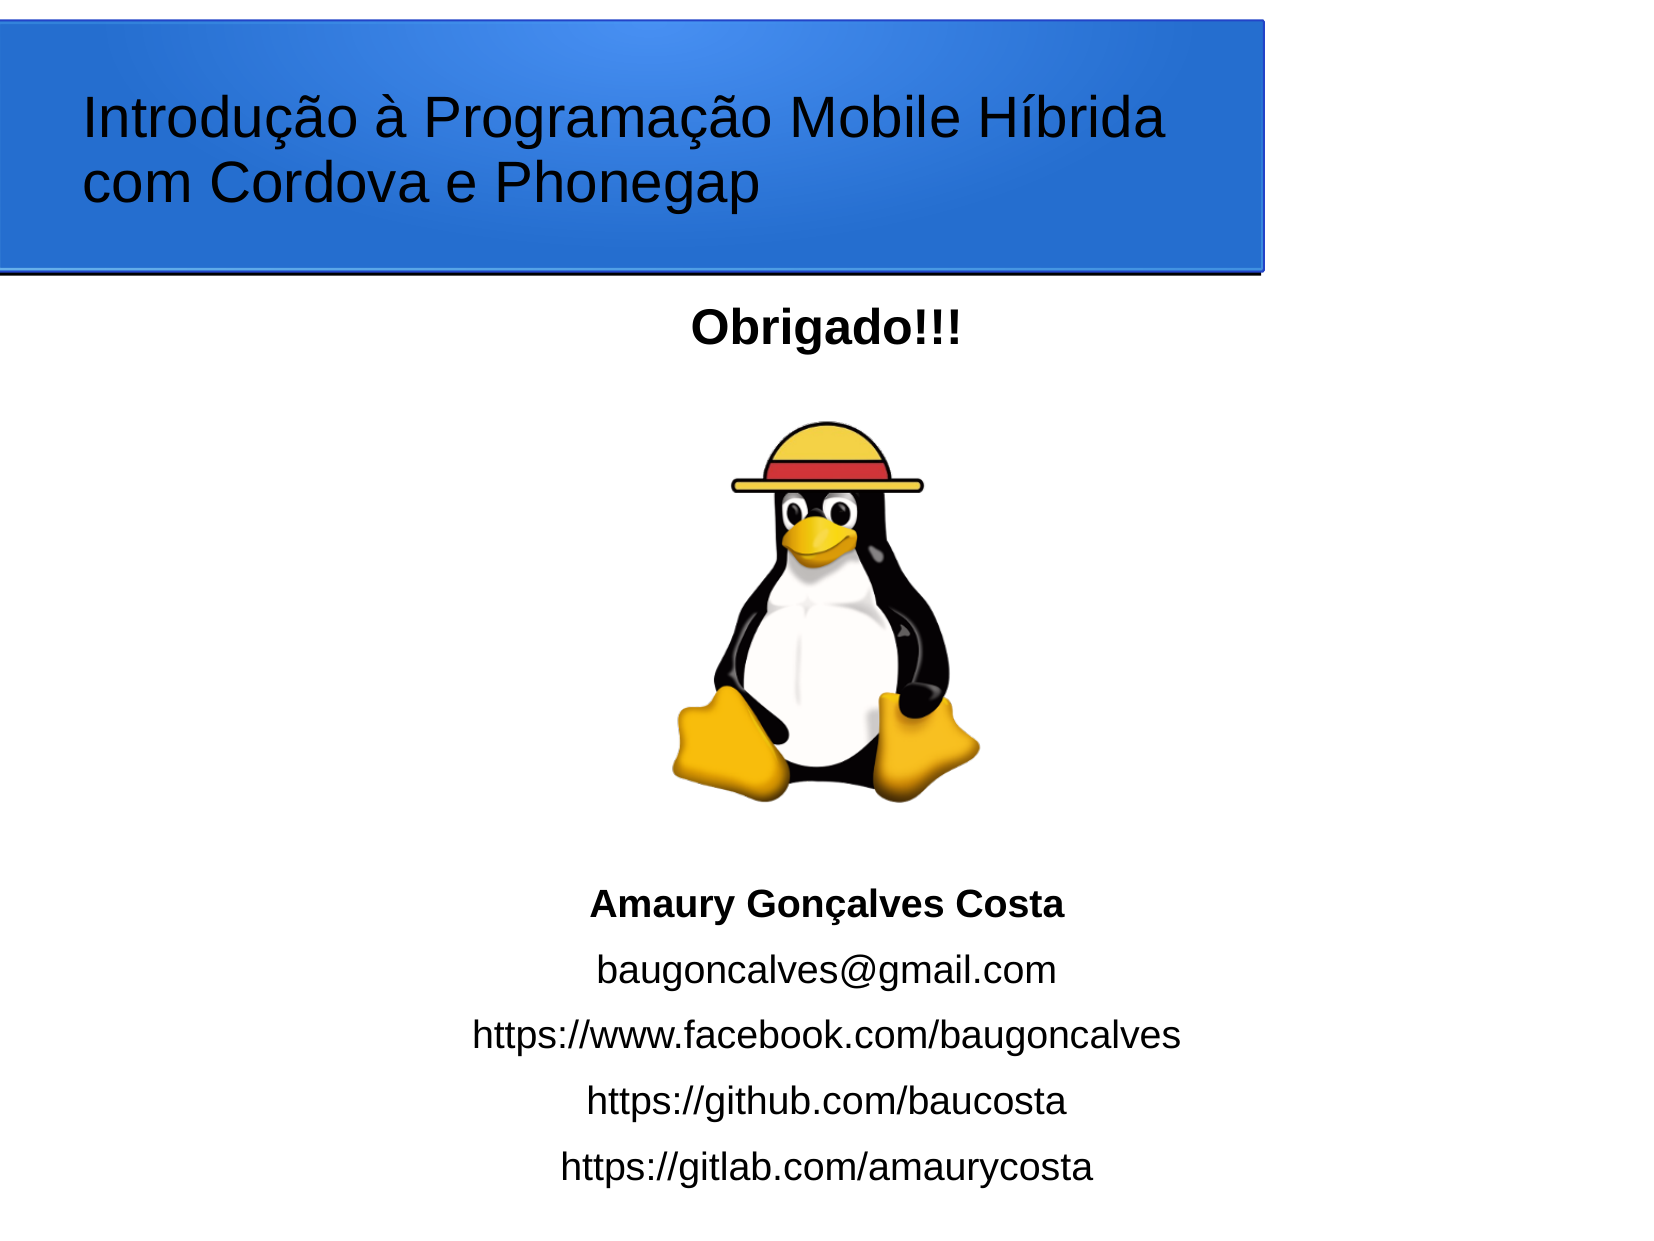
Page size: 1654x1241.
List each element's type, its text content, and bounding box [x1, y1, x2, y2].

picture [666, 413, 986, 806]
title Introdução à Programação Mobile Híbrida com Cordova e Phonegap [82, 47, 1235, 252]
list Obrigado!!! Amaury Gonçalves Costa baugoncalves@gmail.com https://www.facebook.com/baugoncalves https://github.com/baucosta https://gitlab.com/amaurycosta [82, 299, 1571, 1193]
